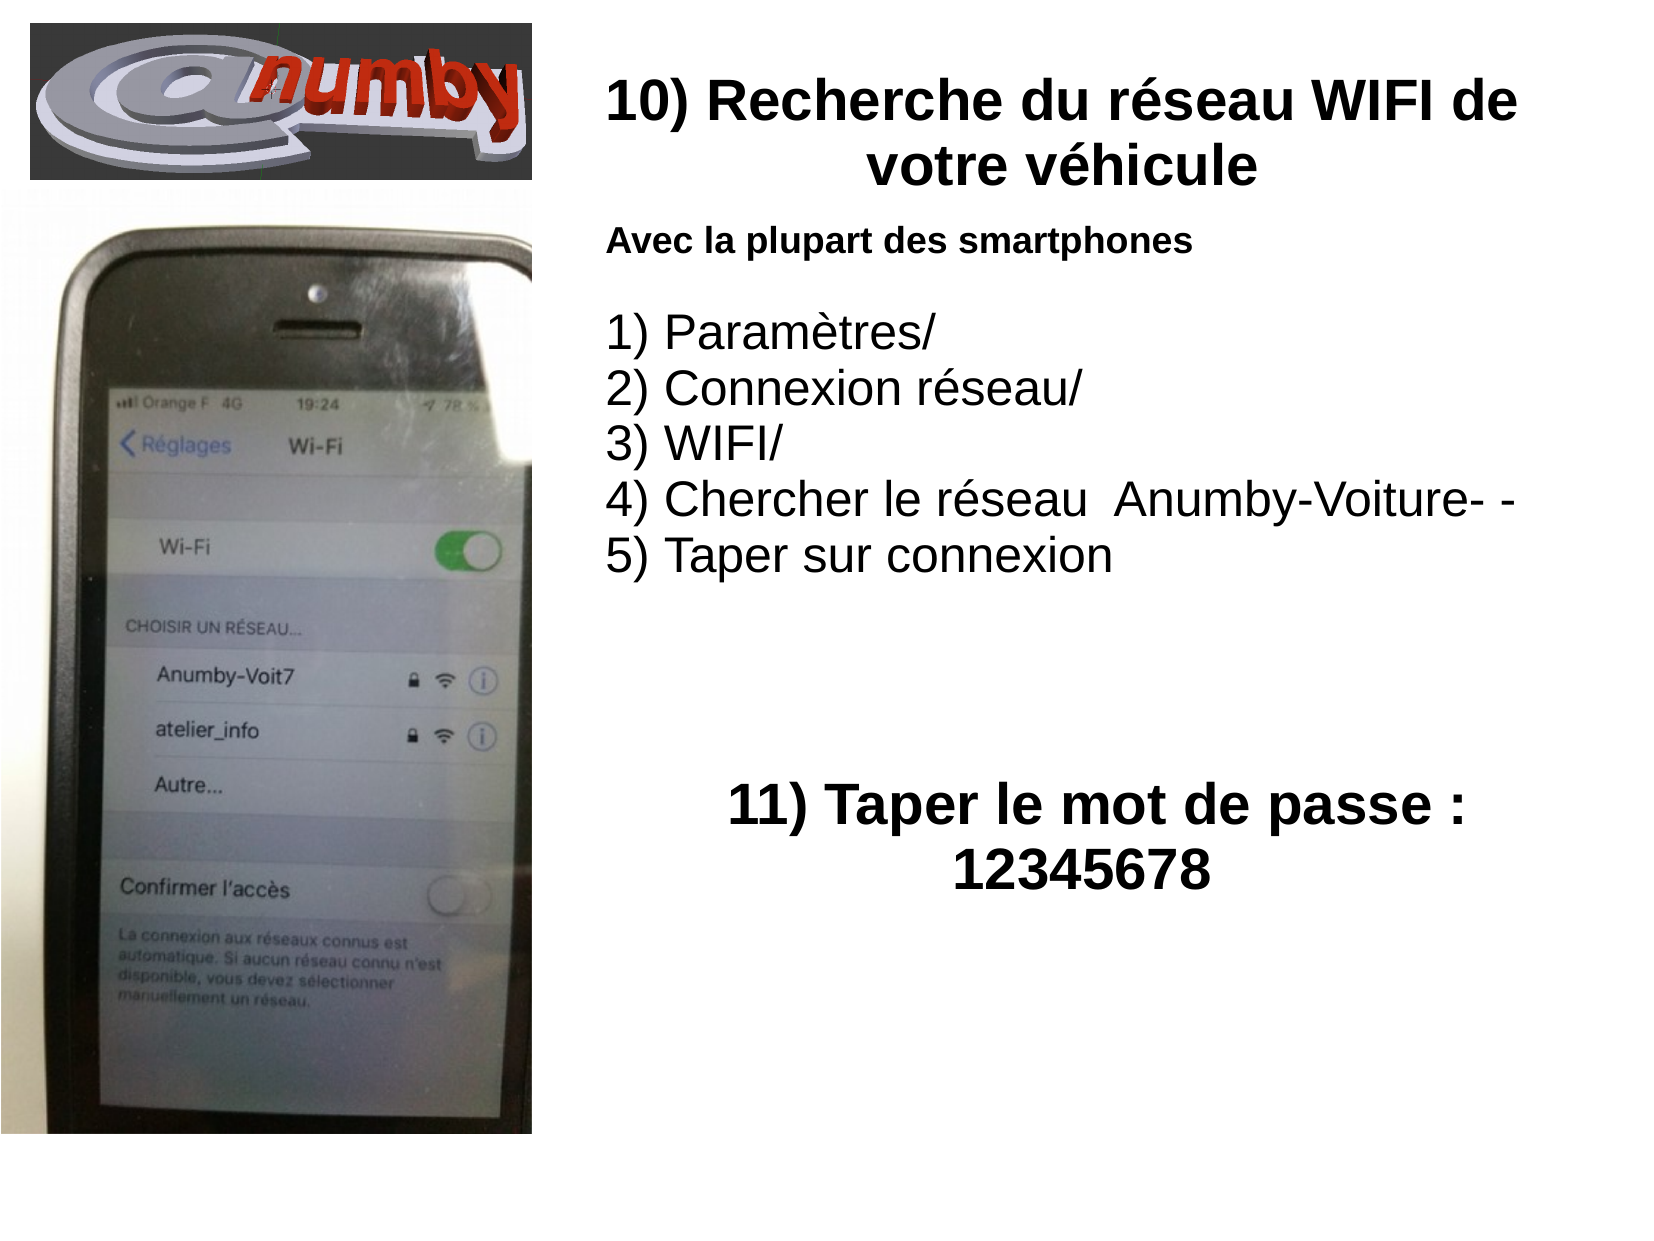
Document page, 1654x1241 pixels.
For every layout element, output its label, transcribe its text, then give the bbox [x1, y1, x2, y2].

text_box 11) Taper le mot de passe : 12345678 [614, 764, 1583, 910]
picture [30, 23, 532, 180]
text_box Avec la plupart des smartphones Paramètres/ Connexion réseau/ WIFI/ Chercher le réseau Anumby-Voiture- - Taper sur connexion [590, 212, 1607, 604]
picture [0, 188, 532, 1134]
title 10) Recherche du réseau WIFI de votre véhicule [566, 29, 1560, 237]
